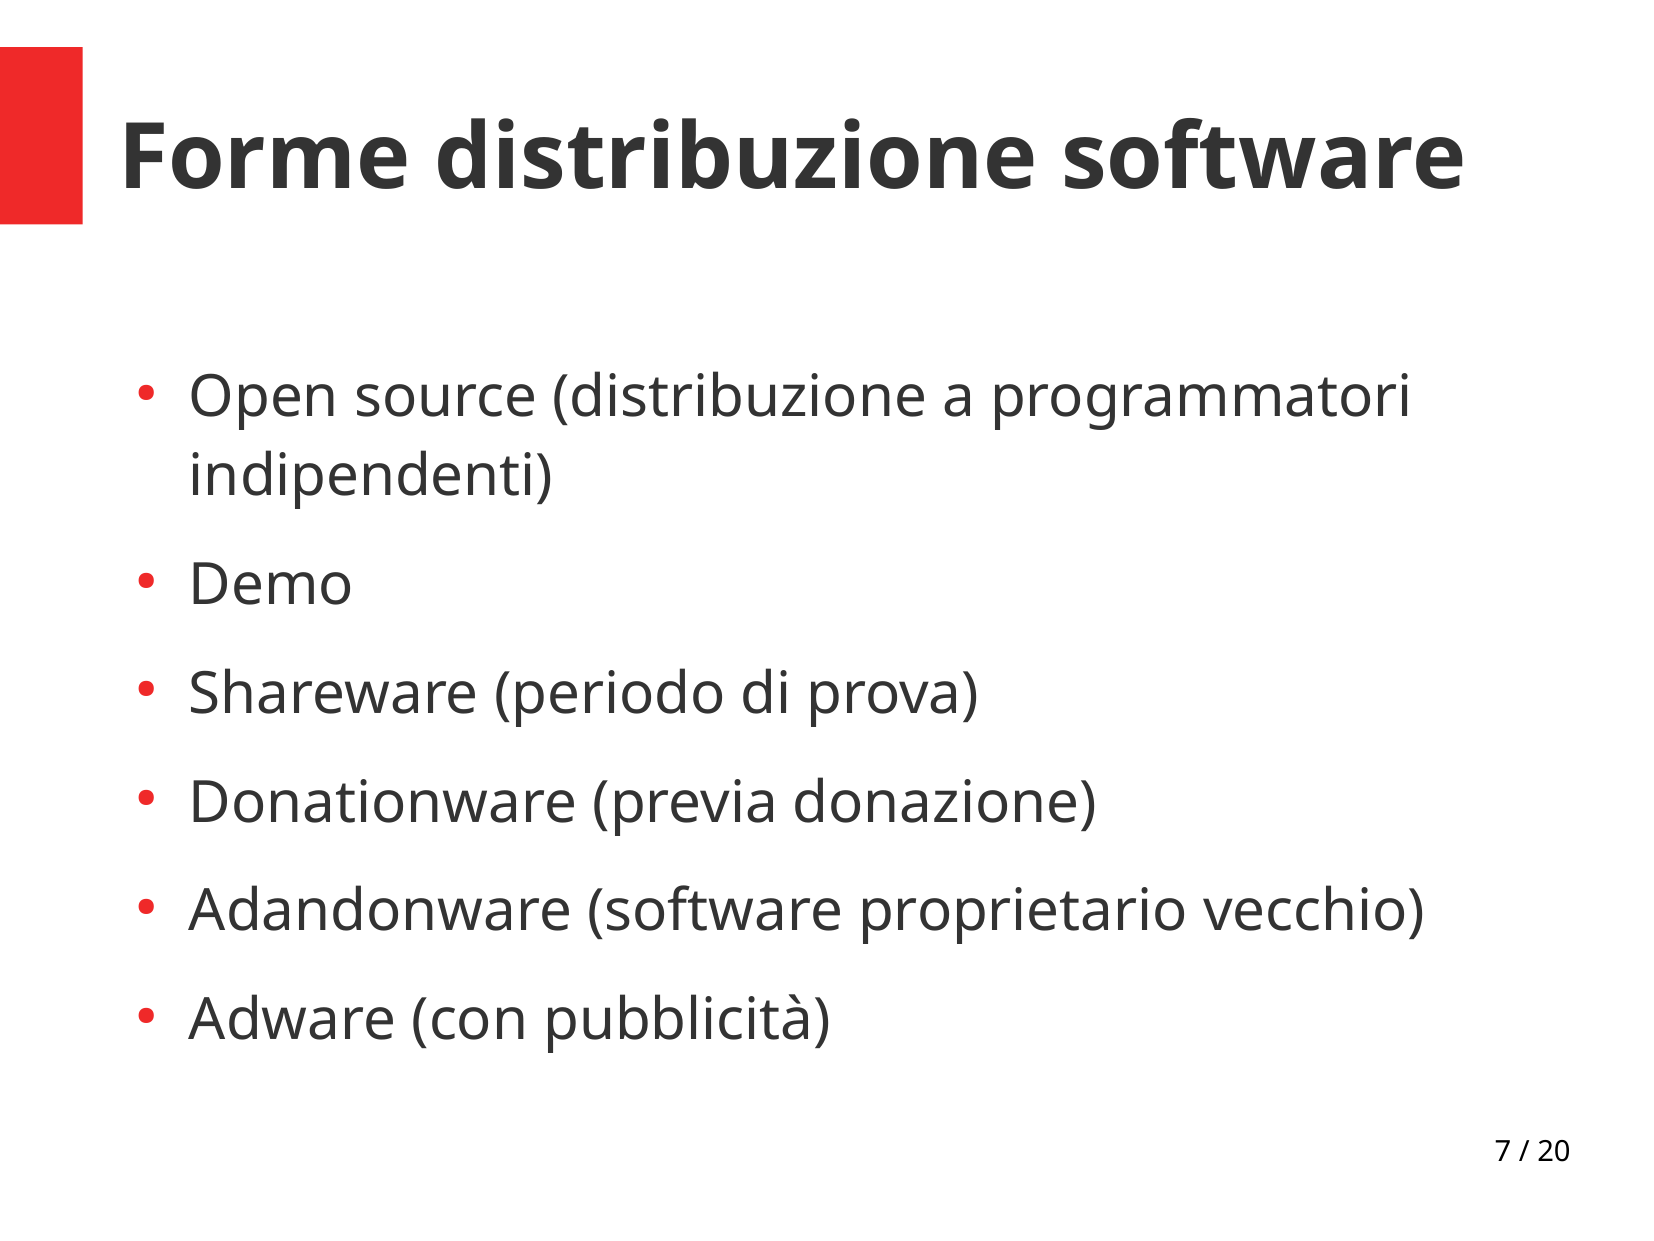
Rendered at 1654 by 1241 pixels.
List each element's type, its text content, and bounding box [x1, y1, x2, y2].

title Forme distribuzione software [118, 45, 1571, 260]
list Open source (distribuzione a programmatori indipendenti) Demo Shareware (periodo di prova) Donationware (previa donazione) Adandonware (software proprietario vecchio) Adware (con pubblicità) [118, 354, 1536, 1074]
